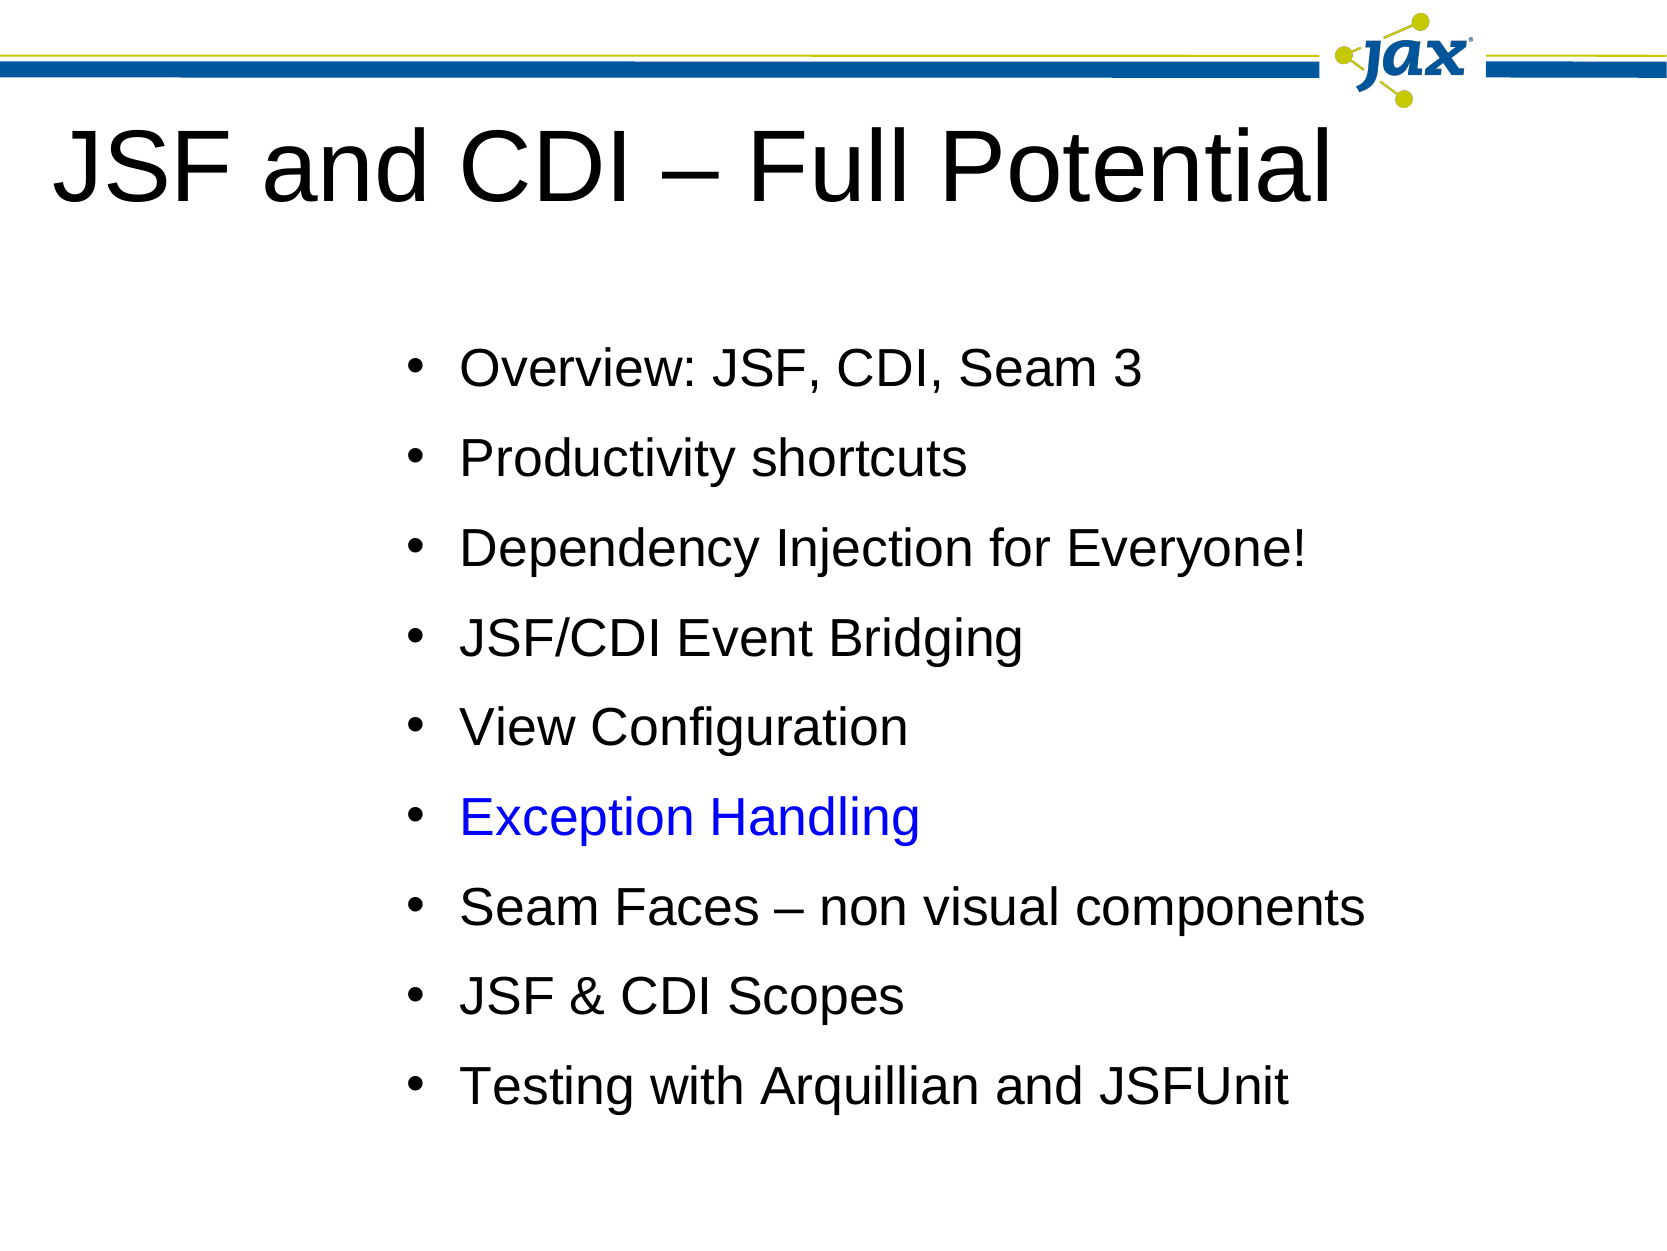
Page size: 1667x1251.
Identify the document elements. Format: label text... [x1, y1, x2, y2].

list Overview: JSF, CDI, Seam 3 Productivity shortcuts Dependency Injection for Everyone! JSF/CDI Event Bridging View Configuration Exception Handling Seam Faces – non visual components JSF & CDI Scopes Testing with Arquillian and JSFUnit [37, 300, 1613, 1126]
picture [1335, 13, 1473, 91]
title JSF and CDI – Full Potential [37, 91, 1651, 230]
